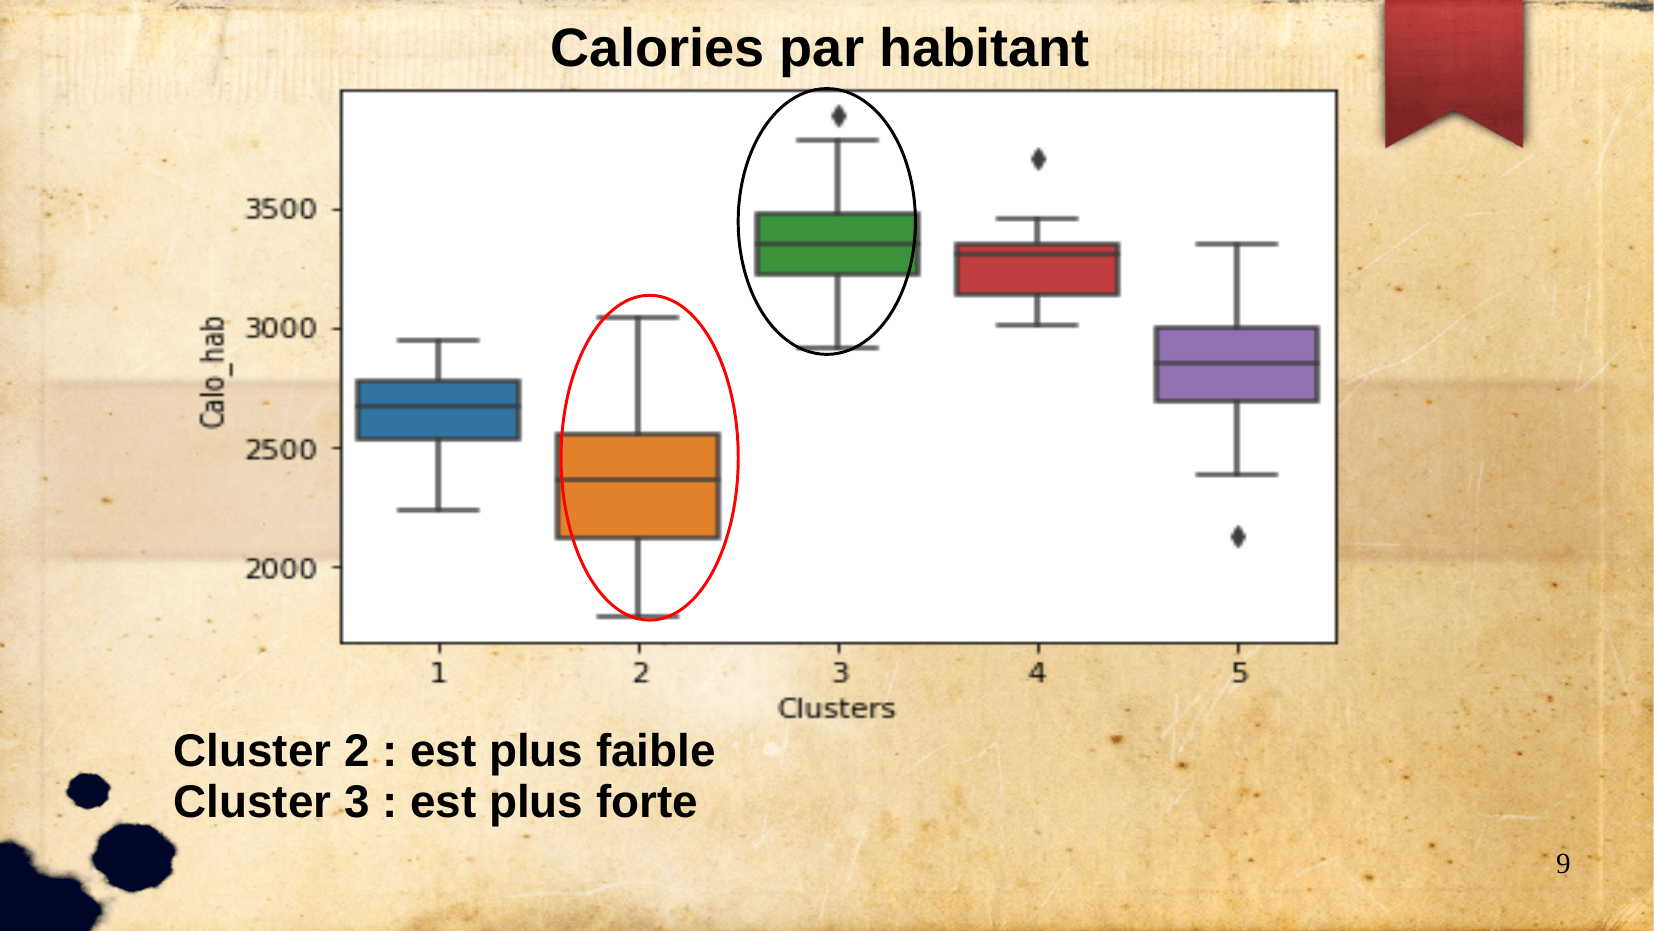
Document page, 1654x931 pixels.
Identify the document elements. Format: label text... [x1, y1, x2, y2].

title Calories par habitant [76, 0, 1565, 126]
picture [0, 0, 1654, 931]
subtitle Cluster 2 : est plus faible Cluster 3 : est plus forte [59, 354, 1548, 894]
